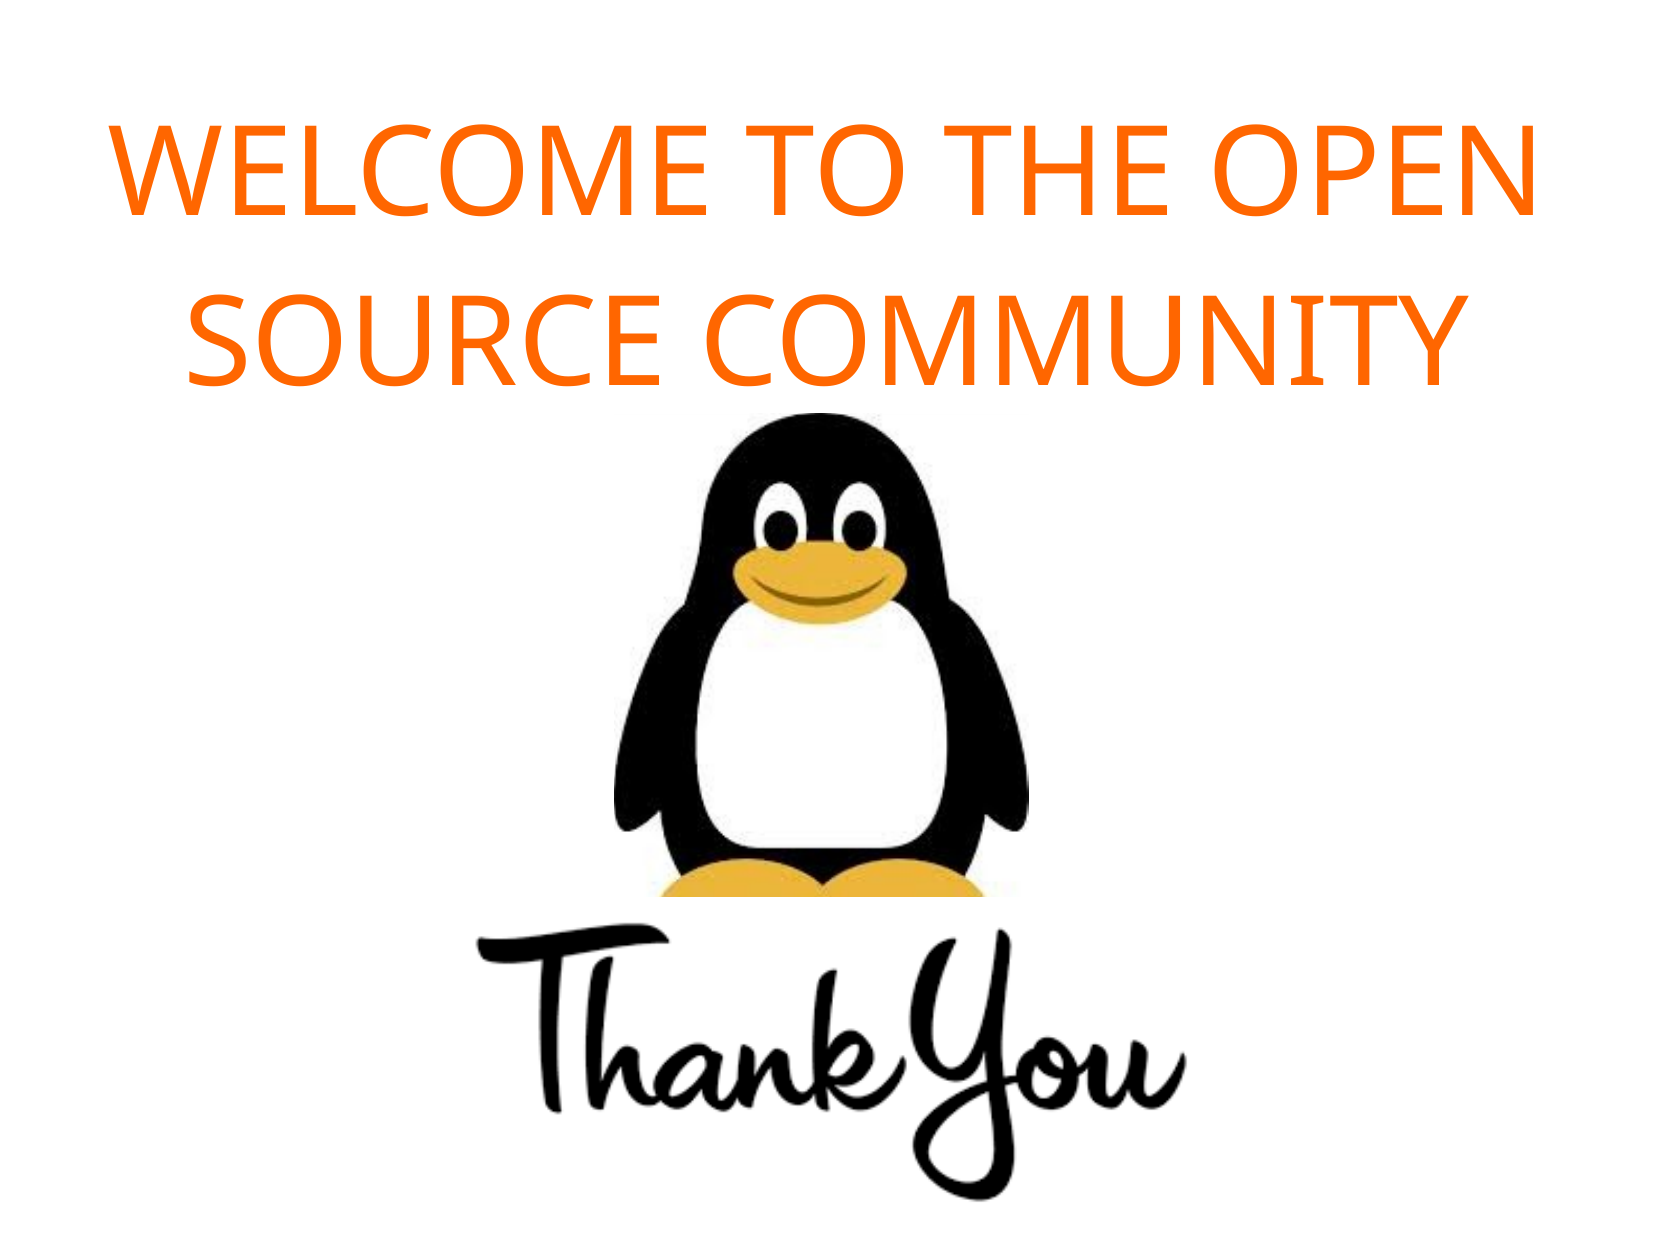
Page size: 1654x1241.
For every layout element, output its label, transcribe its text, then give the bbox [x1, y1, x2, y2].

picture [452, 413, 1214, 1229]
title WELCOME TO THE OPEN SOURCE COMMUNITY [82, 30, 1571, 473]
